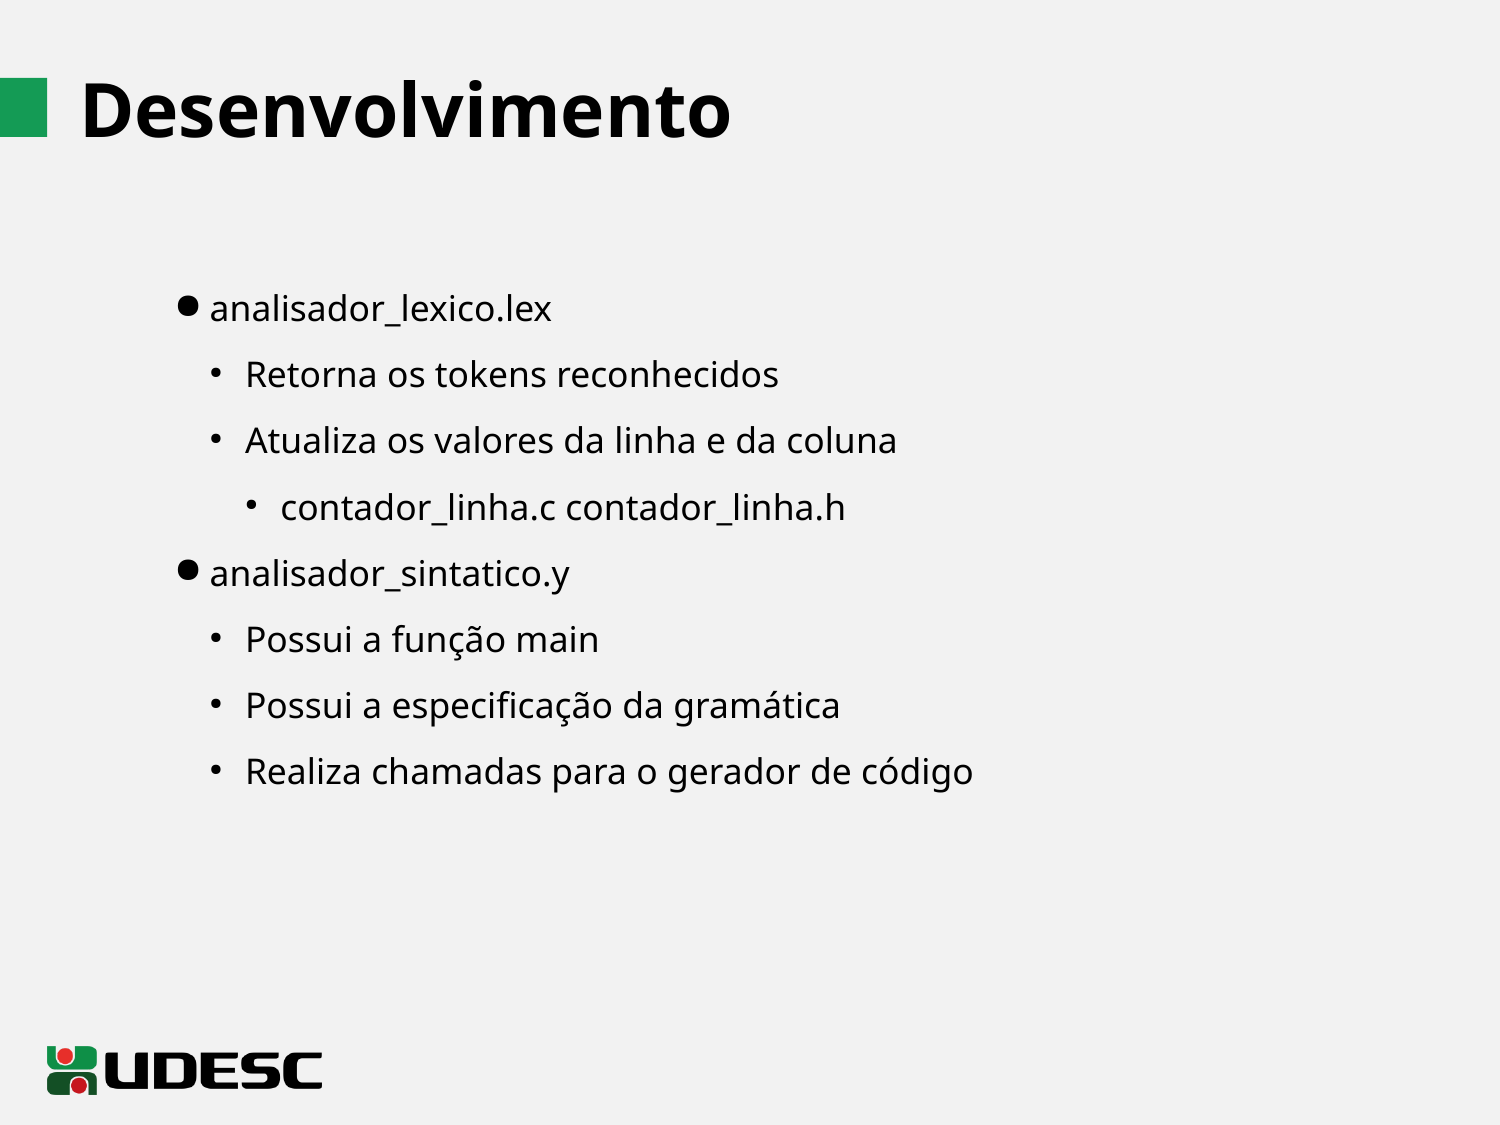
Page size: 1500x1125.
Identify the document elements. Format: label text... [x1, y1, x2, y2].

text_box [0, 77, 48, 137]
text_box analisador_lexico.lex Retorna os tokens reconhecidos Atualiza os valores da linha e da coluna contador_linha.c contador_linha.h analisador_sintatico.y Possui a função main Possui a especificação da gramática Realiza chamadas para o gerador de código [159, 278, 1128, 800]
picture [47, 1046, 322, 1095]
text_box Desenvolvimento [64, 54, 1081, 160]
